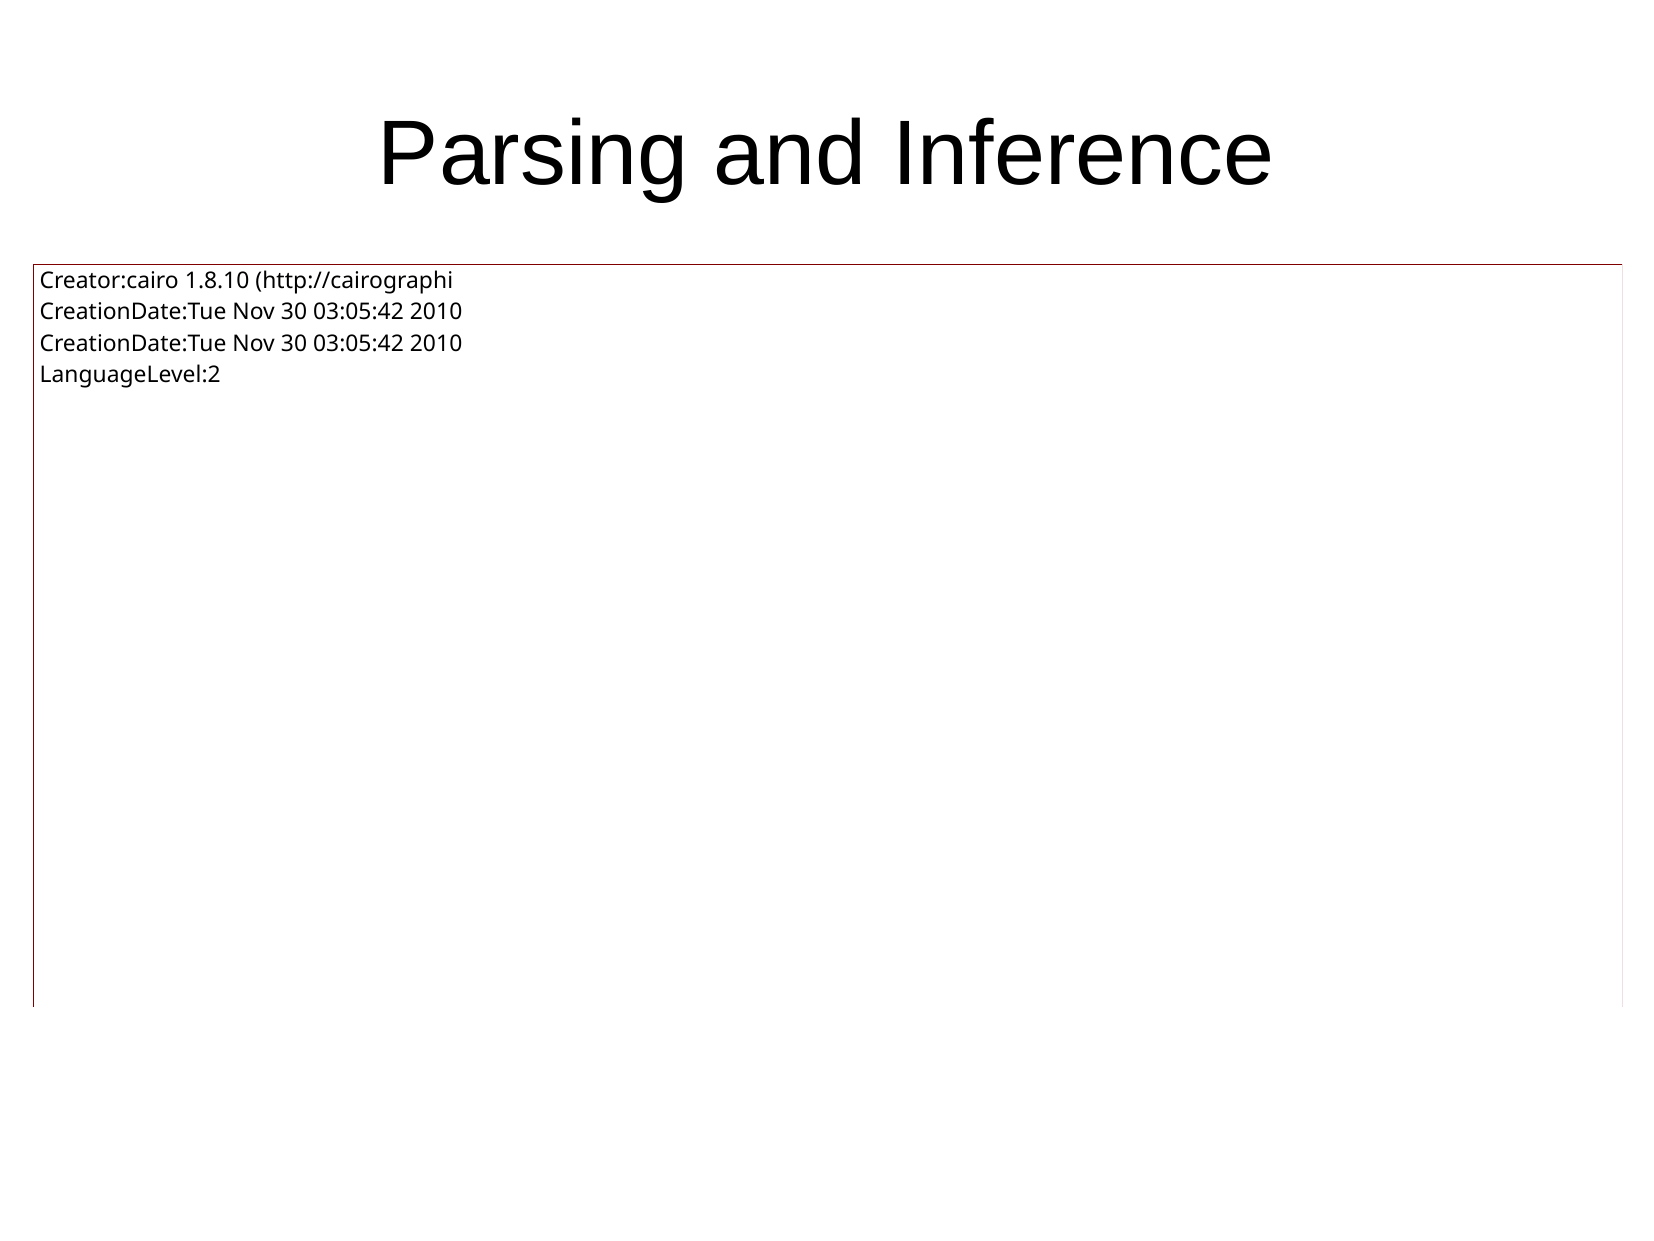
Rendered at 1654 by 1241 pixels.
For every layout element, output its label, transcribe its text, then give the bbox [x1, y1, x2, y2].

title Parsing and Inference [82, 56, 1571, 250]
picture [31, 262, 1623, 1007]
